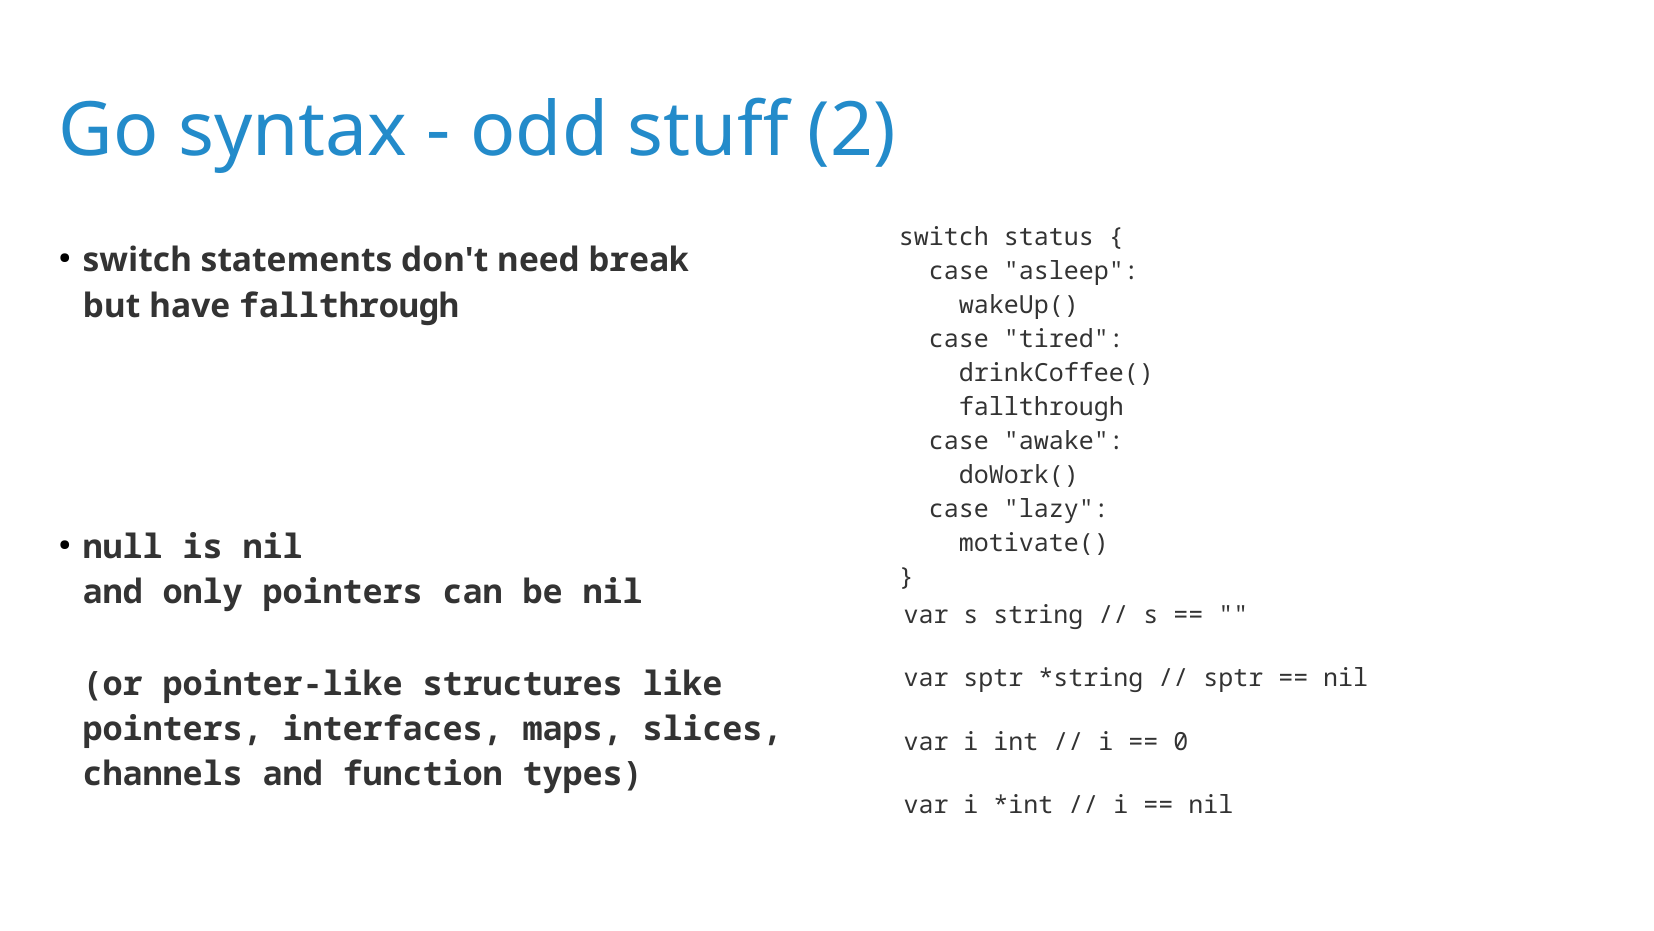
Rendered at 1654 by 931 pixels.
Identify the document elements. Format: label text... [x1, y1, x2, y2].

list switch statements don't need break but have fallthrough null is nil and only pointers can be nil (or pointer-like structures like pointers, interfaces, maps, slices, channels and function types) [59, 236, 809, 833]
text_box switch status { case "asleep": wakeUp() case "tired": drinkCoffee() fallthrough case "awake": doWork() case "lazy": motivate() } [898, 218, 1323, 502]
title Go syntax - odd stuff (2) [59, 59, 1595, 178]
text_box var s string // s == "" var sptr *string // sptr == nil var i int // i == 0 var i *int // i == nil [903, 596, 1542, 880]
